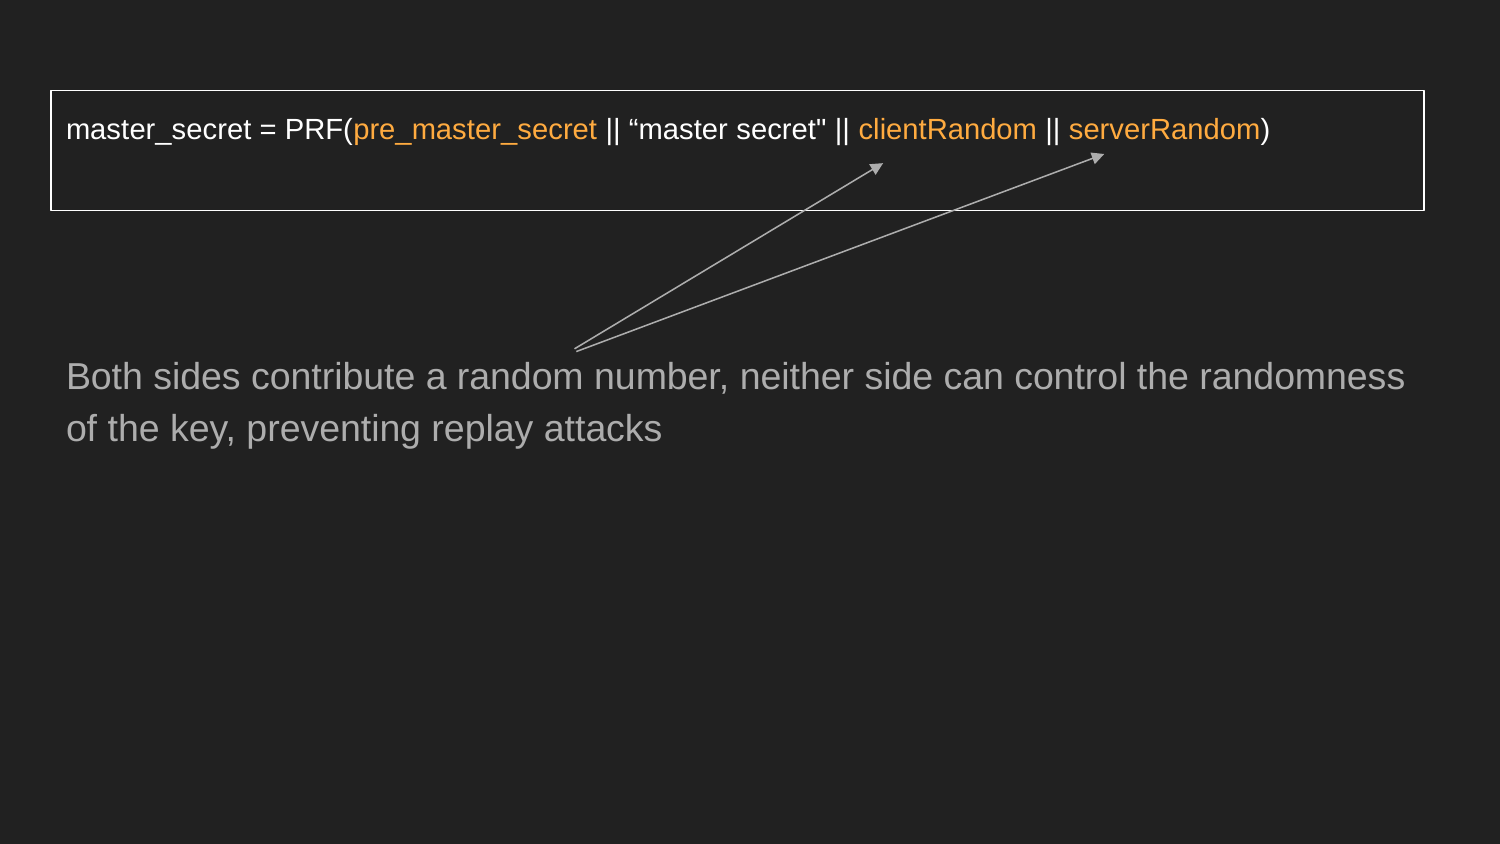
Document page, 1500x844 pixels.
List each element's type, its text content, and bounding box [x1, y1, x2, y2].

text_box master_secret = PRF(pre_master_secret || “master secret" || clientRandom || serverRandom) [51, 90, 1424, 211]
list Both sides contribute a random number, neither side can control the randomness of the key, preventing replay attacks [51, 107, 1449, 668]
